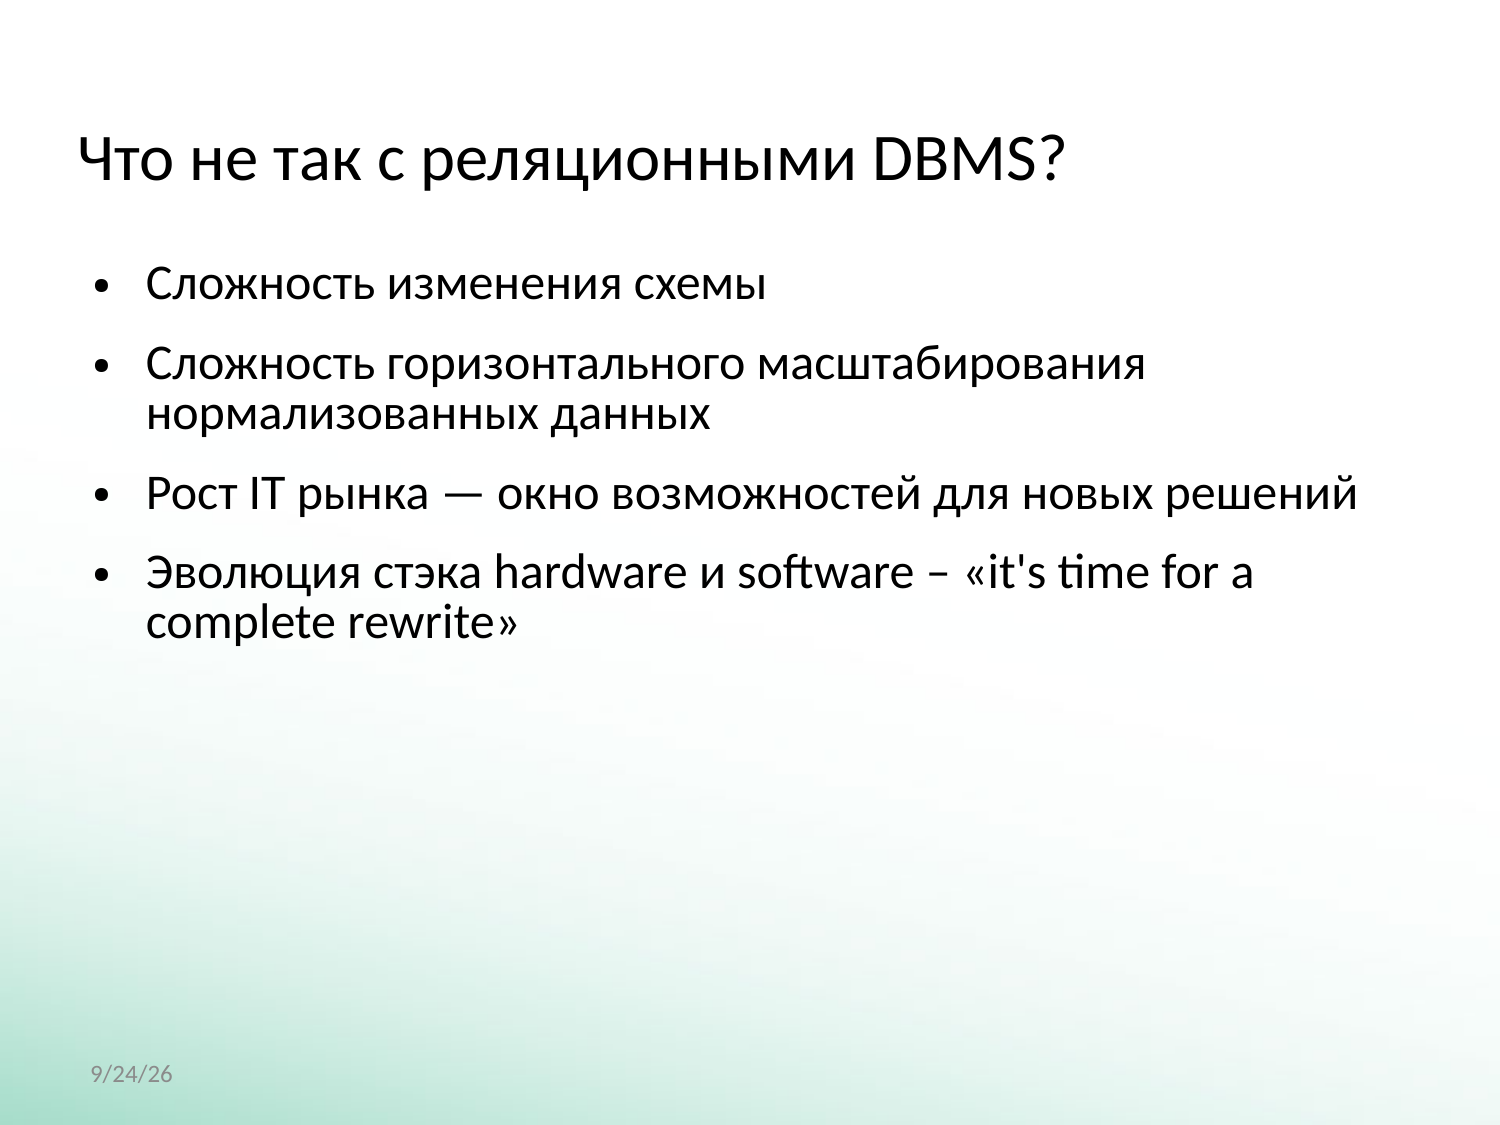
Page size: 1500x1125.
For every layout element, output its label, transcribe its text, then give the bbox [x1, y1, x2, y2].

list Сложность изменения схемы Сложность горизонтального масштабирования нормализованных данных Рост IT рынка — окно возможностей для новых решений Эволюция стэка hardware и software – «it's time for a complete rewrite» [75, 262, 1425, 1005]
picture [0, 0, 1500, 1125]
title Что не так с реляционными DBMS? [77, 60, 1500, 268]
